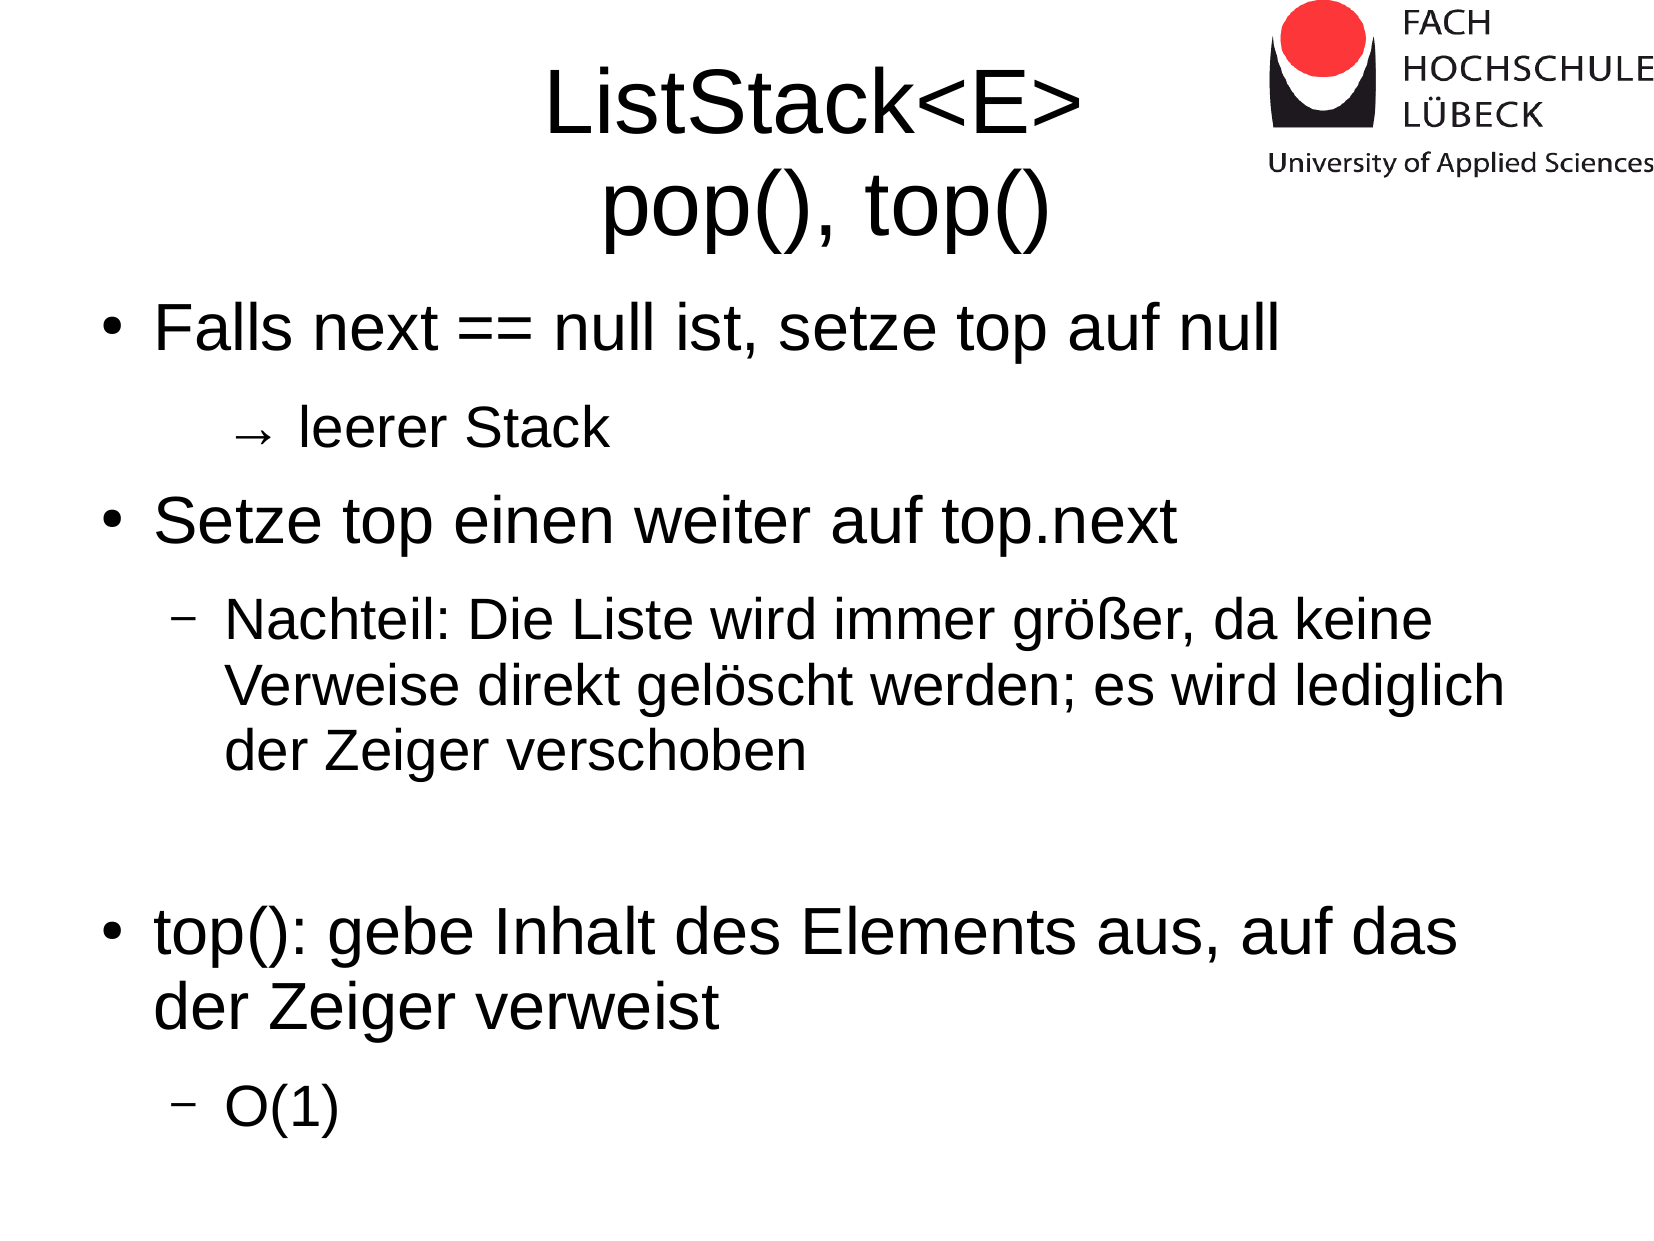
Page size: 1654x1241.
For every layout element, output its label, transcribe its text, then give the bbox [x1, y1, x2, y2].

title ListStack<E> pop(), top() [82, 49, 1571, 257]
list Falls next == null ist, setze top auf null → leerer Stack Setze top einen weiter auf top.next Nachteil: Die Liste wird immer größer, da keine Verweise direkt gelöscht werden; es wird lediglich der Zeiger verschoben top(): gebe Inhalt des Elements aus, auf das der Zeiger verweist O(1) [82, 290, 1571, 1136]
picture [1269, 0, 1654, 178]
